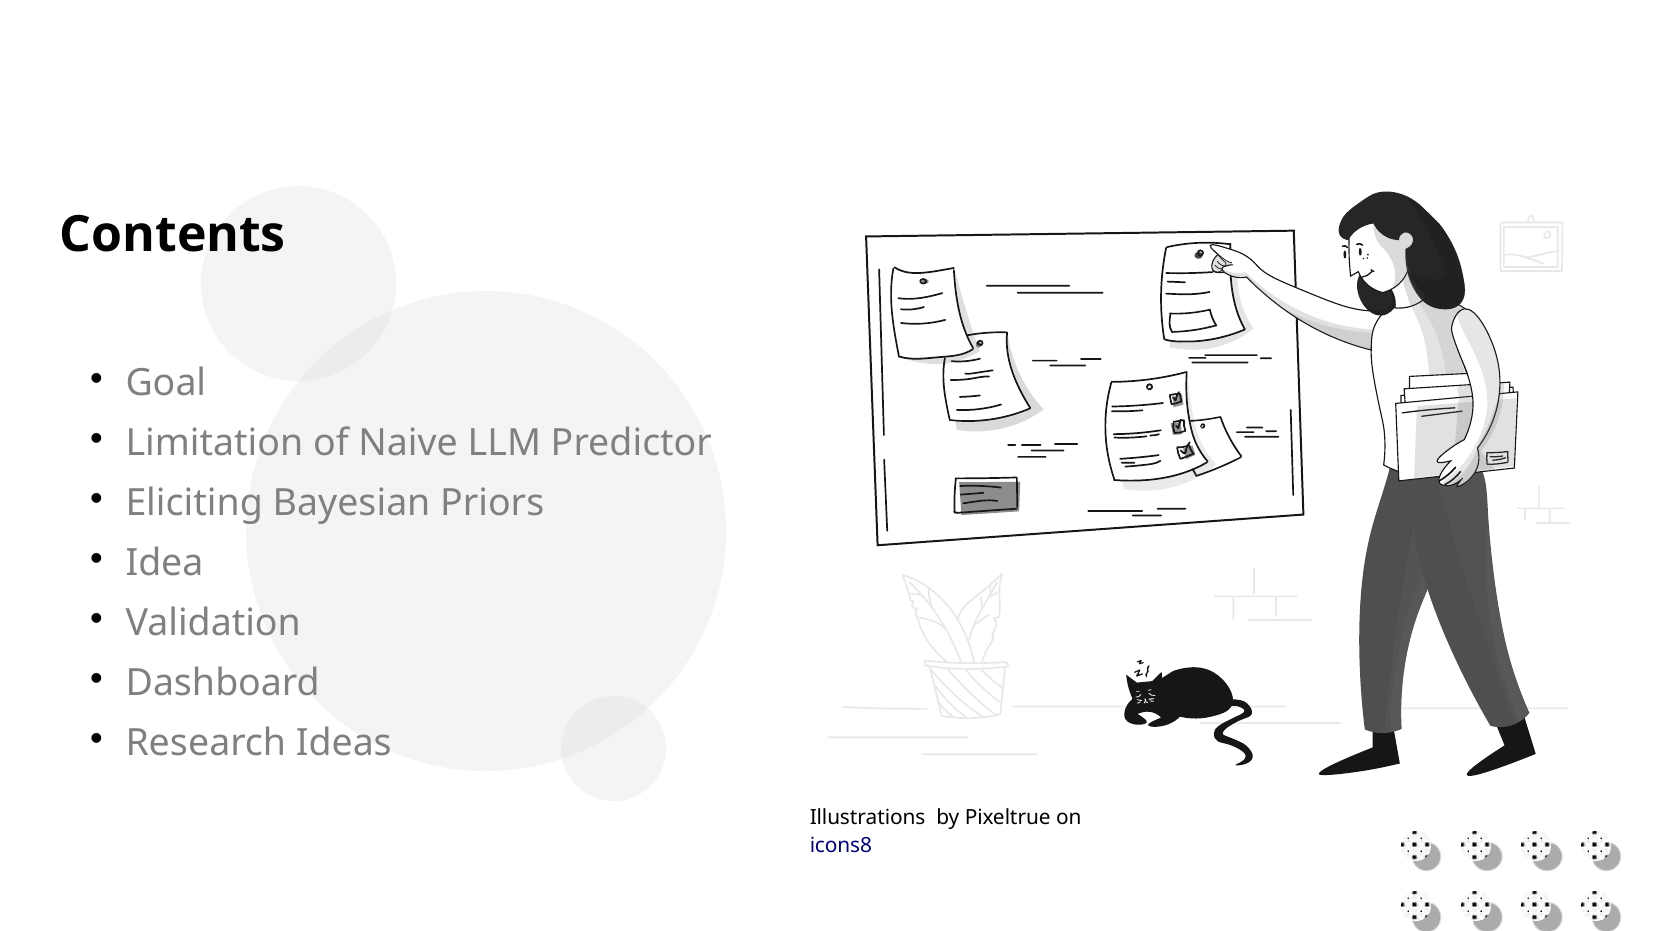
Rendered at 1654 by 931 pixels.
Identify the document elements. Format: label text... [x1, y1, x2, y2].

picture [1400, 830, 1432, 862]
text_box Goal Limitation of Naive LLM Predictor Eliciting Bayesian Priors Idea Validation Dashboard Research Ideas [75, 350, 1005, 680]
picture [1581, 830, 1612, 862]
picture [1580, 890, 1612, 922]
picture [1460, 830, 1492, 862]
text_box Contents [44, 193, 600, 259]
picture [1461, 890, 1492, 922]
picture [1400, 891, 1432, 922]
picture [1520, 831, 1552, 862]
picture [1520, 890, 1552, 922]
